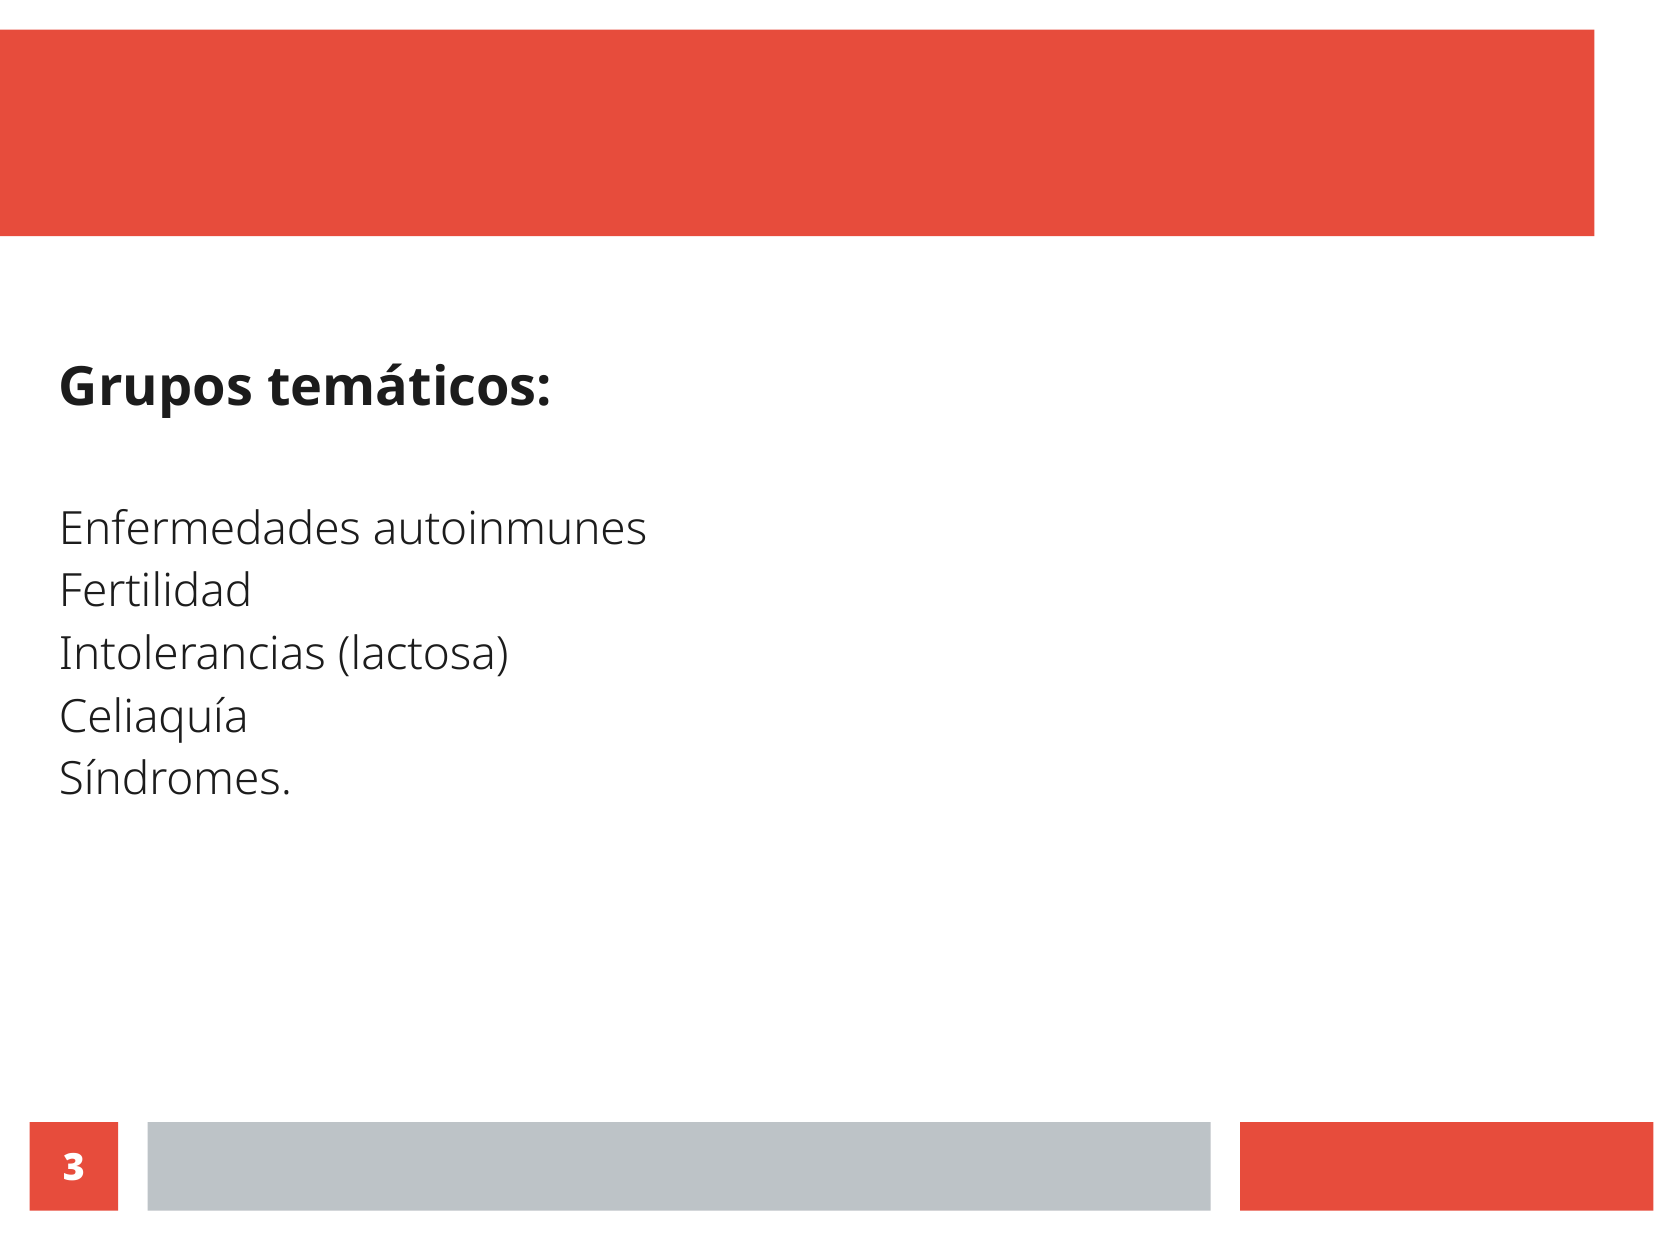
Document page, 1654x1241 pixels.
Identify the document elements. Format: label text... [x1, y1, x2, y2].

subtitle Grupos temáticos: Enfermedades autoinmunes Fertilidad Intolerancias (lactosa) Celiaquía Síndromes. [59, 347, 1595, 1032]
